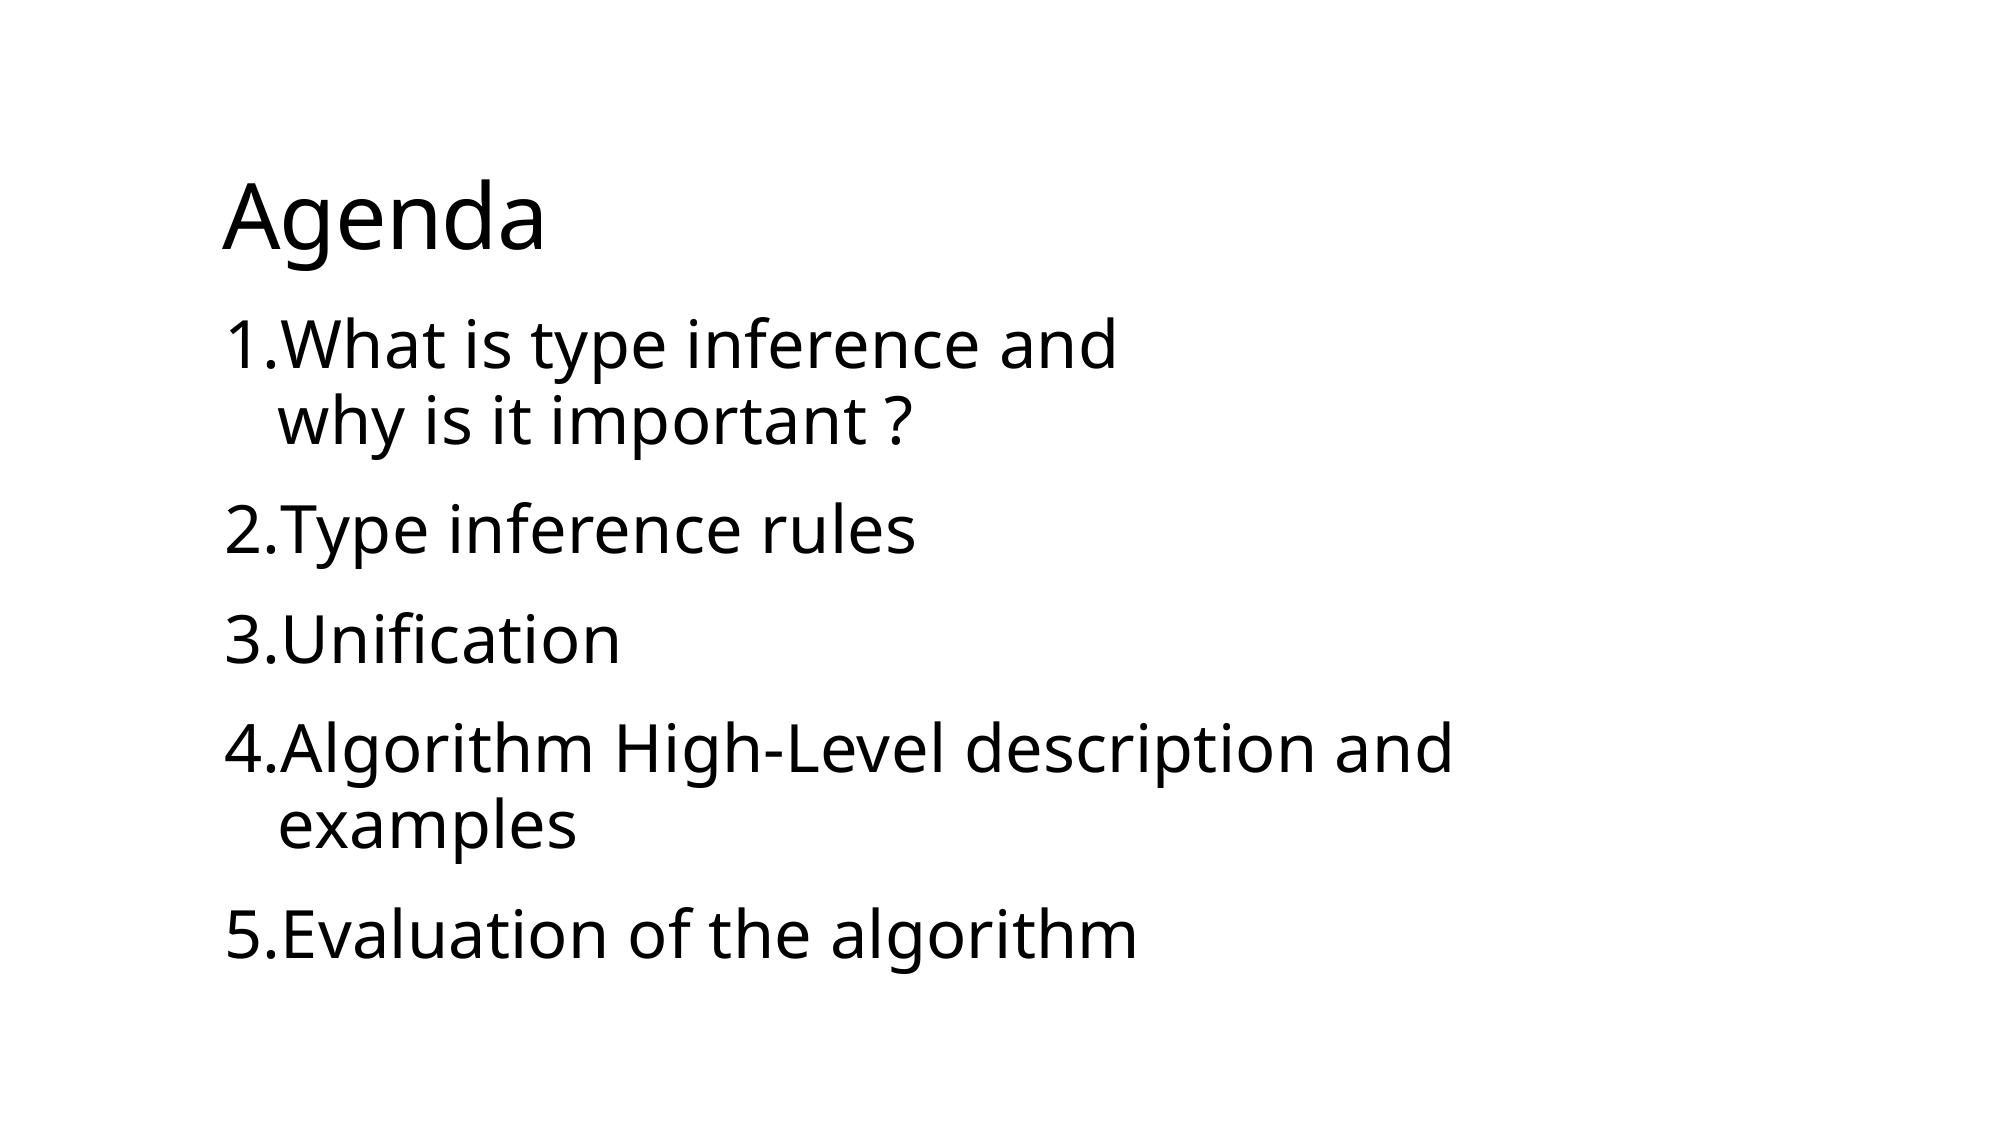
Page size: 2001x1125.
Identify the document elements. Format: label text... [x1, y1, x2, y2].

list What is type inference and why is it important ? Type inference rules Unification Algorithm High-Level description and examples Evaluation of the algorithm [206, 299, 1617, 1014]
title Agenda [206, 60, 1797, 278]
